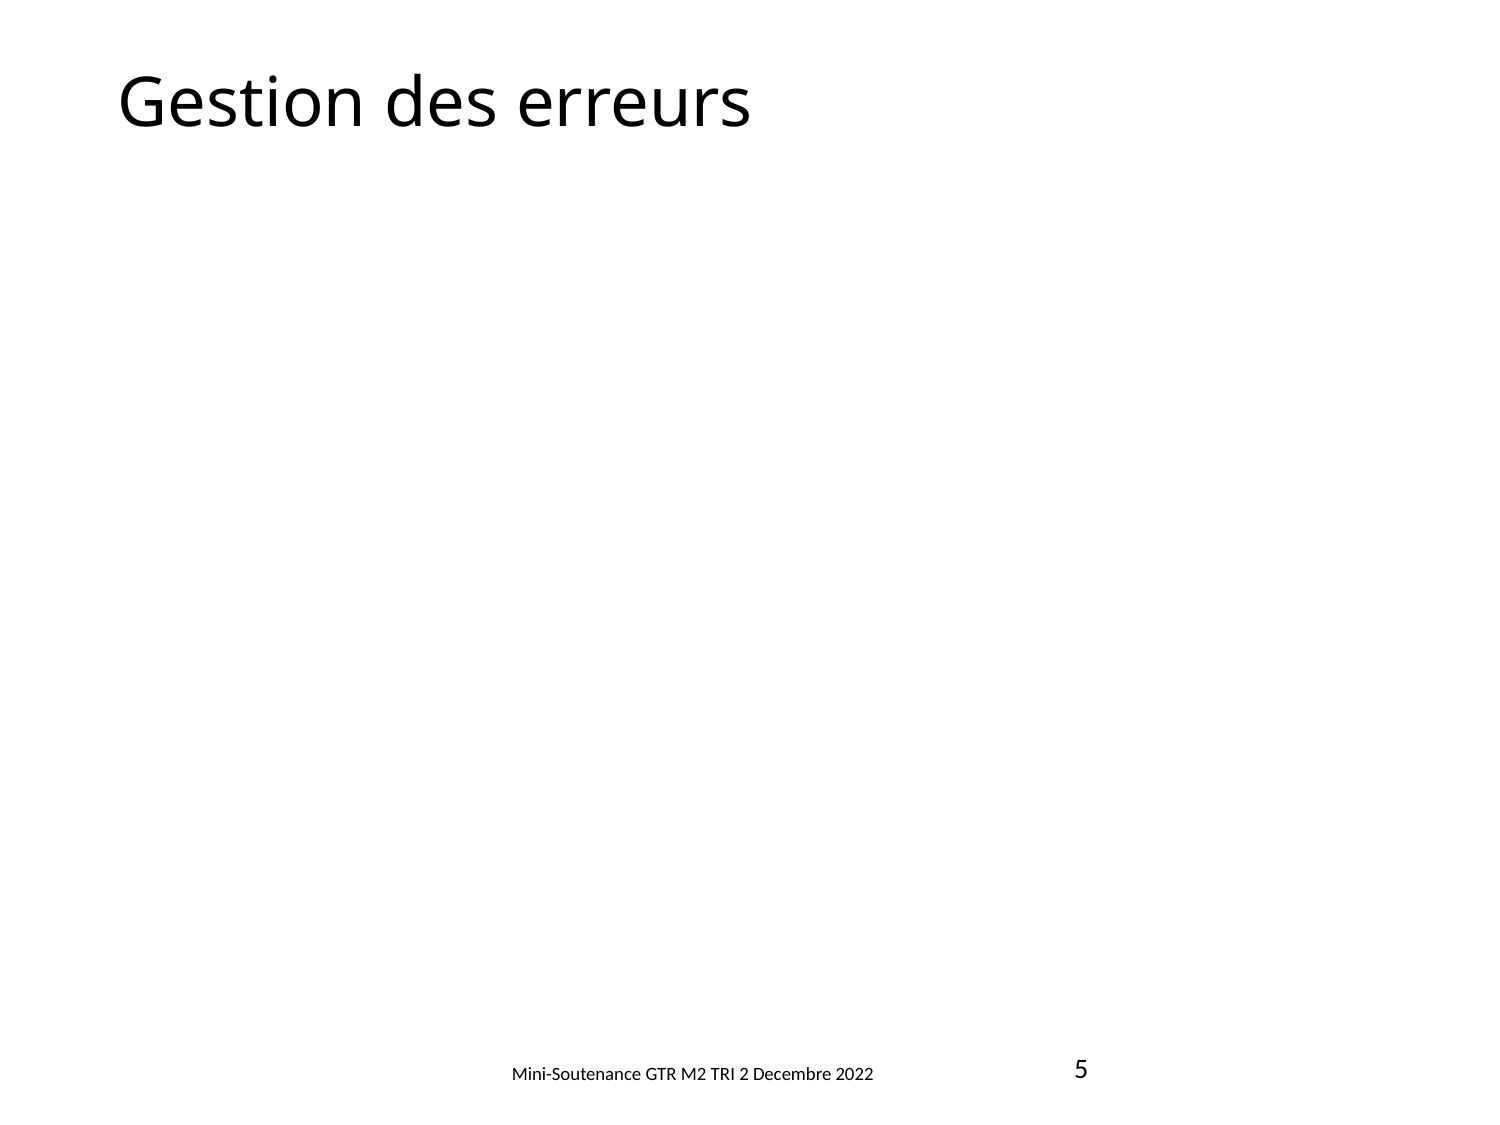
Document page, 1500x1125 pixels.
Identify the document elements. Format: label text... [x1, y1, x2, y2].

title Gestion des erreurs [103, 59, 1397, 152]
